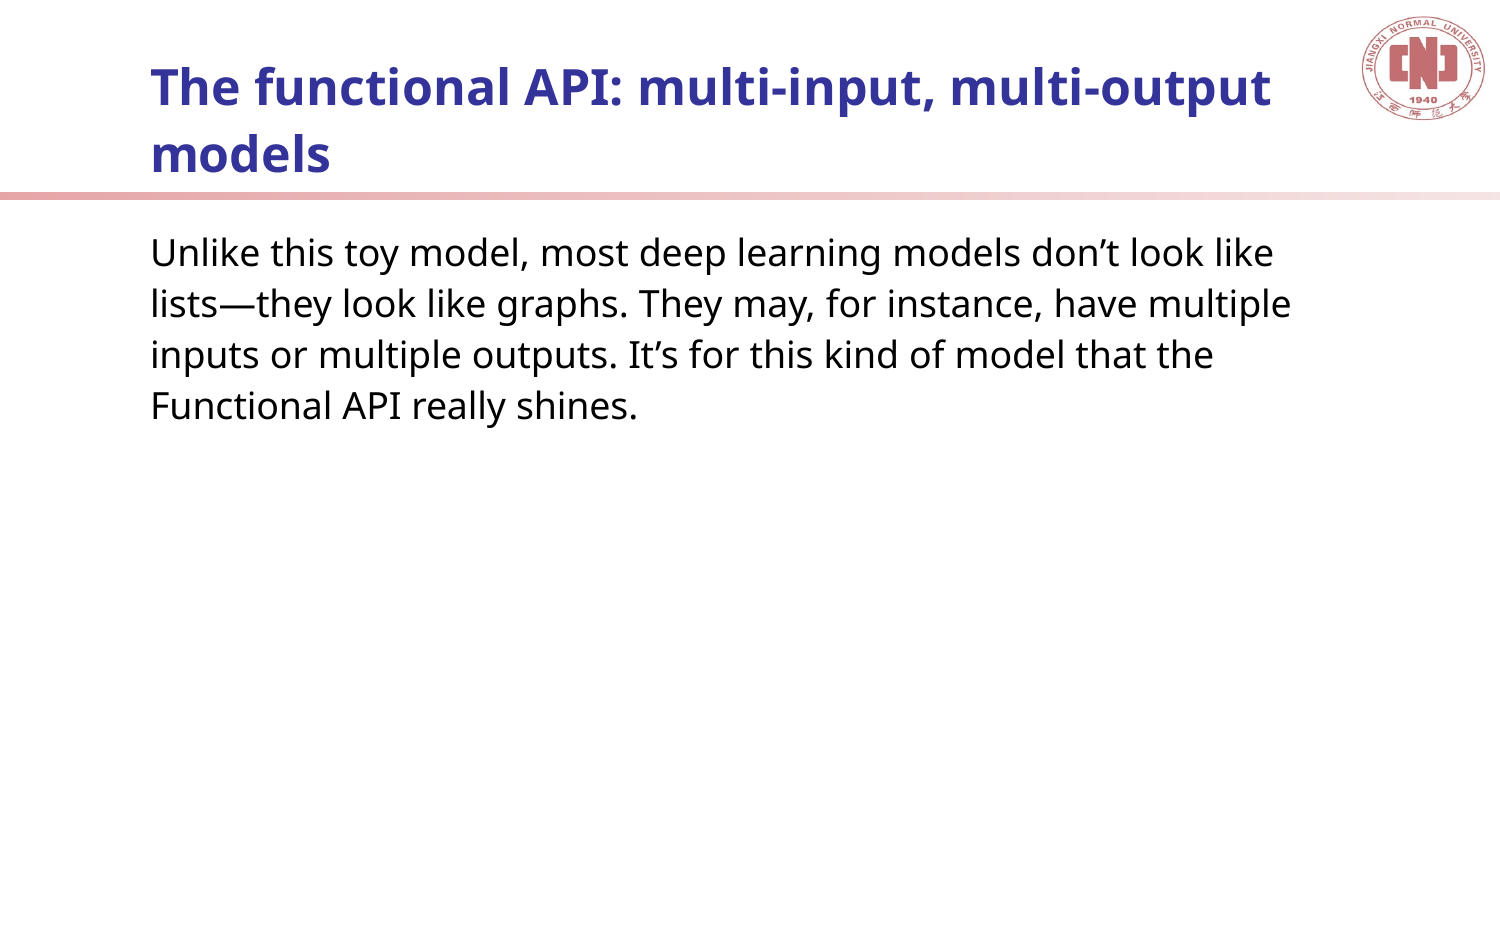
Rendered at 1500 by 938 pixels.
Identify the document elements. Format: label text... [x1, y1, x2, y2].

title The functional API: multi-input, multi-output models [150, 109, 1351, 188]
list Unlike this toy model, most deep learning models don’t look like lists—they look like graphs. They may, for instance, have multiple inputs or multiple outputs. It’s for this kind of model that the Functional API really shines. [150, 226, 1351, 863]
picture [1360, 15, 1486, 121]
